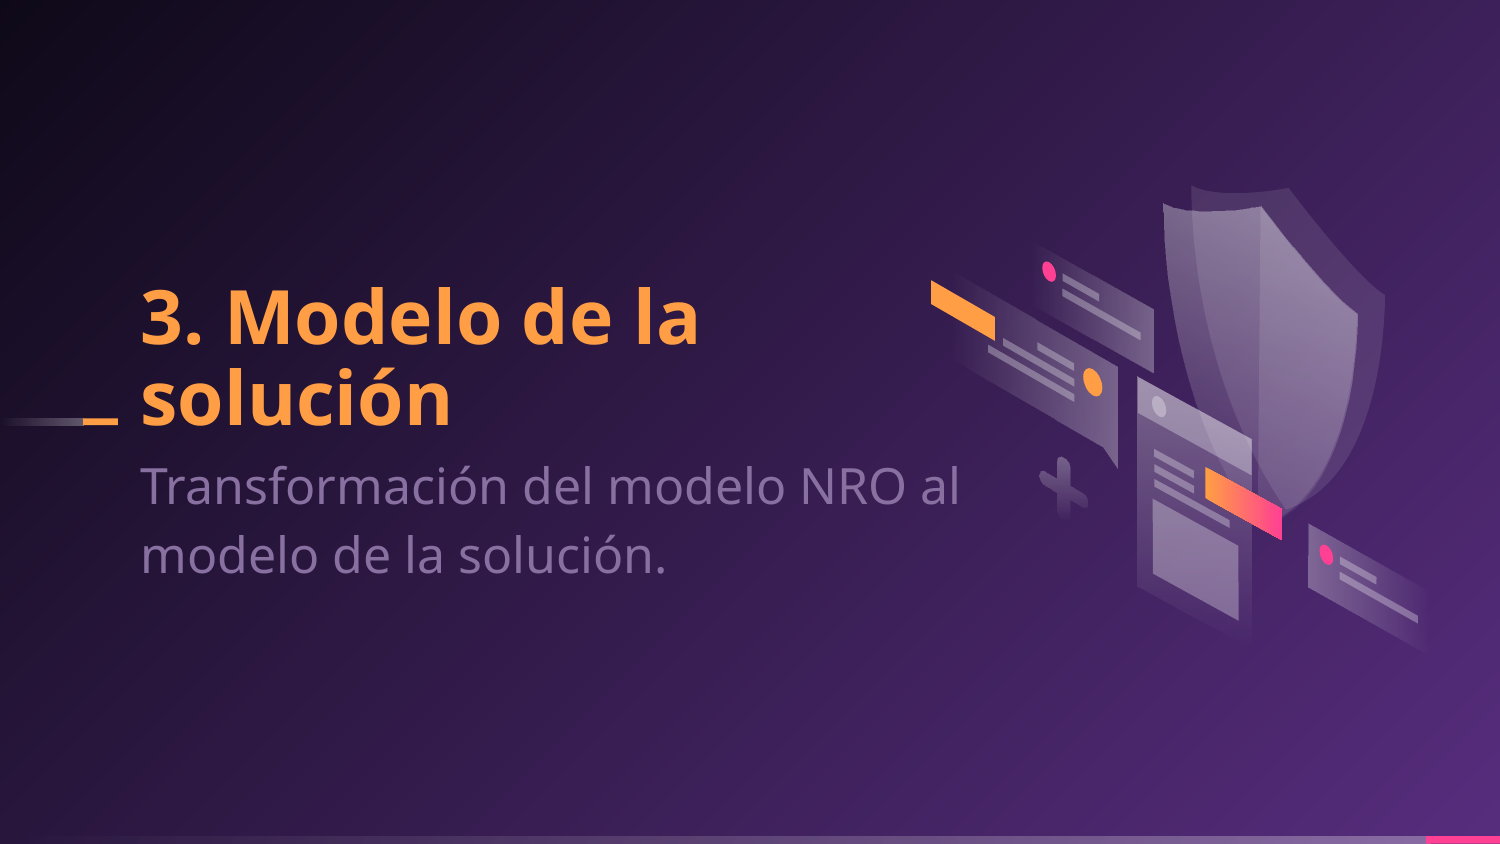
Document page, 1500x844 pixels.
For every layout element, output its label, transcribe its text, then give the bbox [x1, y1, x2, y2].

text_box [931, 269, 1118, 469]
text_box [1308, 523, 1431, 656]
text_box [1137, 185, 1386, 649]
text_box [1030, 240, 1154, 373]
subtitle Transformación del modelo NRO al modelo de la solución. [140, 445, 979, 516]
title 3. Modelo de la solución [140, 251, 979, 442]
text_box [1039, 456, 1087, 522]
